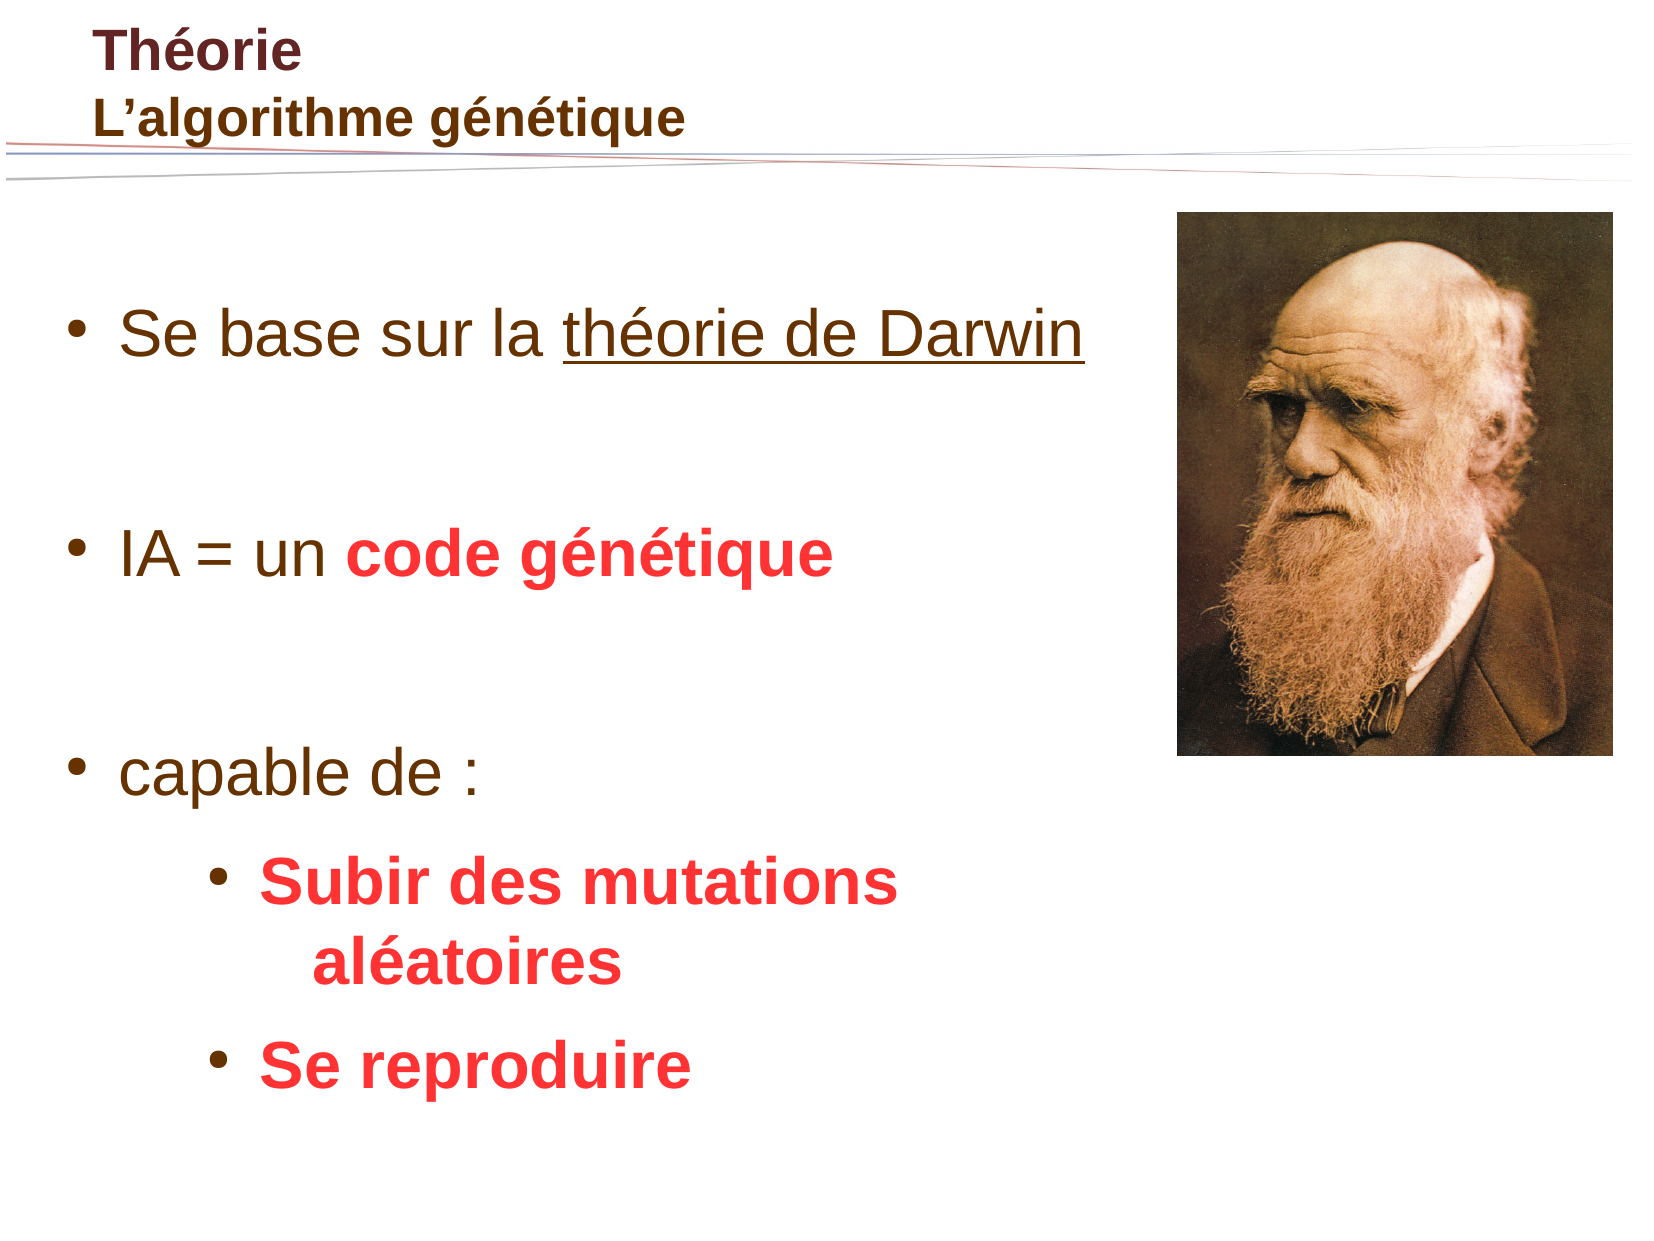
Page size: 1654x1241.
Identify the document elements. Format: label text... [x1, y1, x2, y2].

list Se base sur la théorie de Darwin IA = un code génétique capable de : Subir des mutations aléatoires Se reproduire [29, 290, 1128, 1109]
title Théorie L’algorithme génétique [0, 11, 780, 130]
picture [6, 133, 1632, 208]
picture [1177, 212, 1613, 756]
